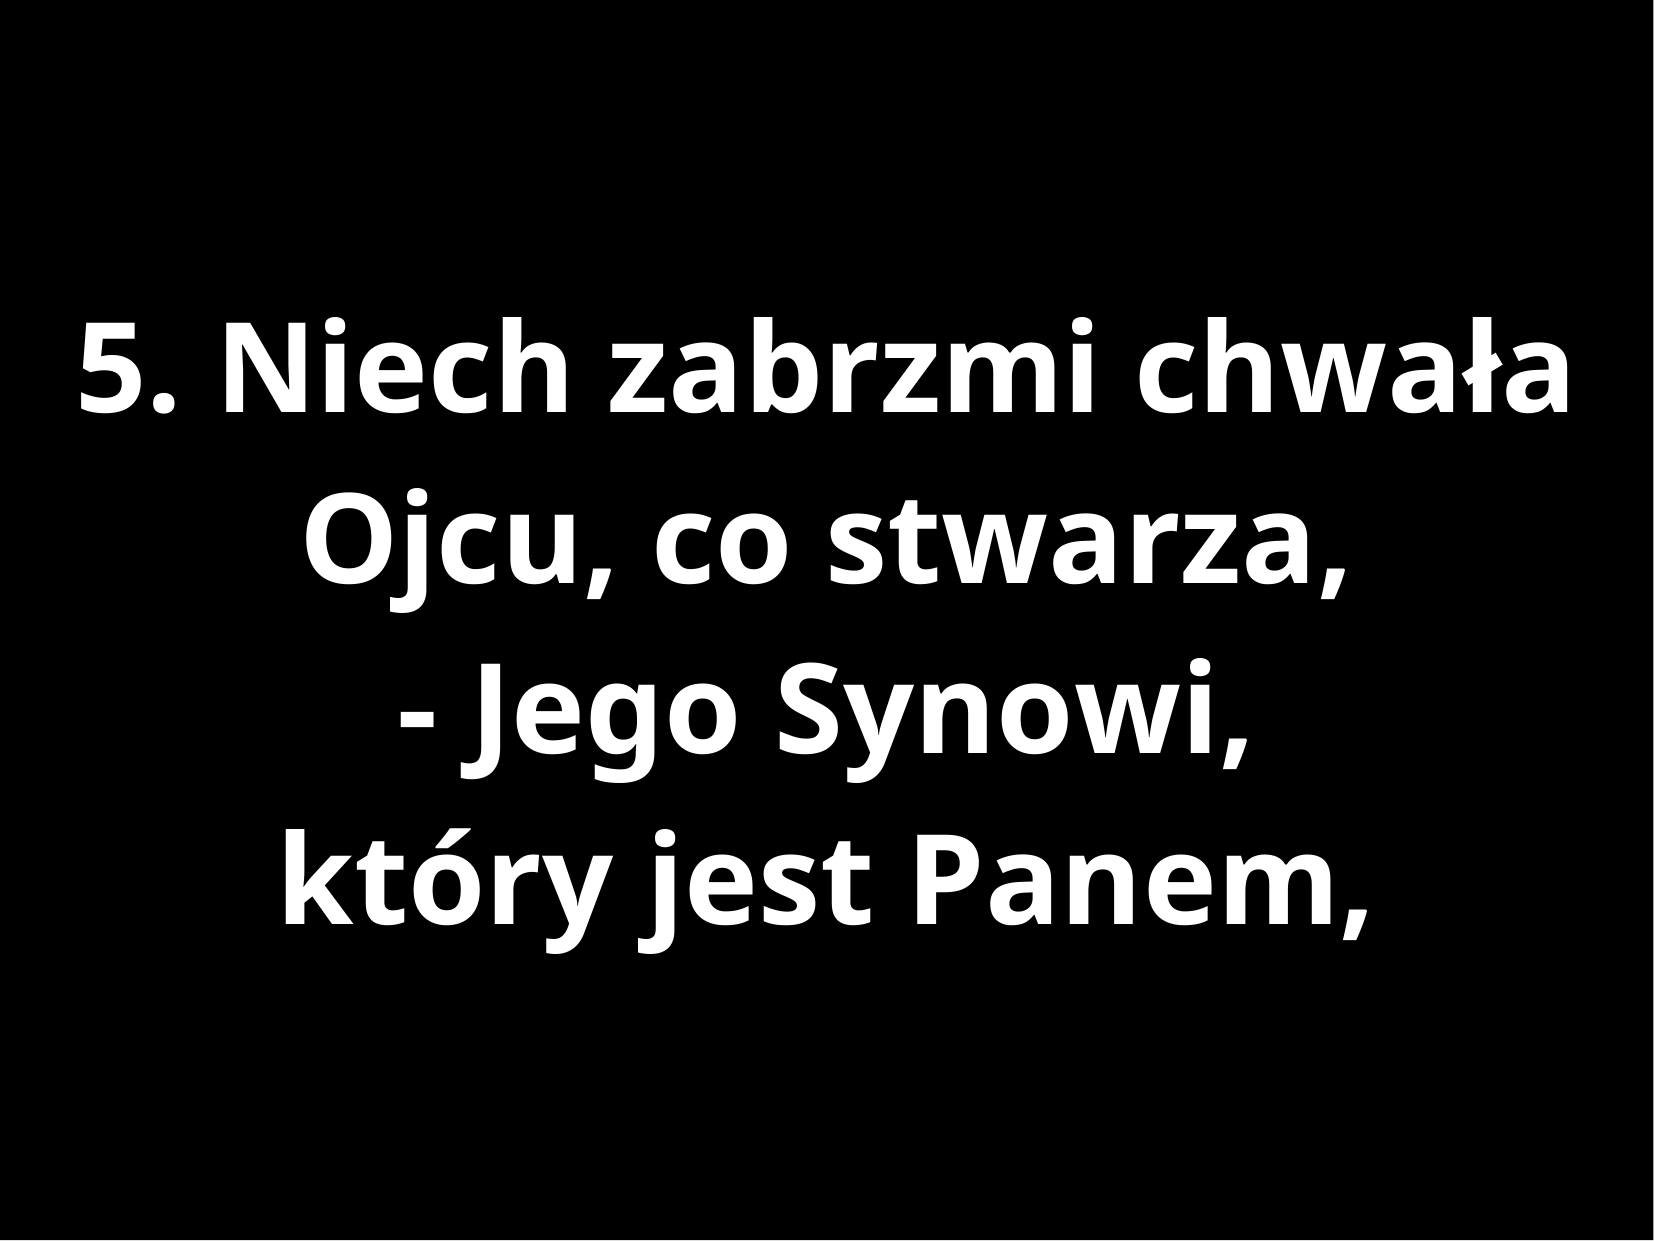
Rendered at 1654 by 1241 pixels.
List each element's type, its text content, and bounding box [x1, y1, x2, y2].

title 5. Niech zabrzmi chwała Ojcu, co stwarza, - Jego Synowi, który jest Panem, [0, 0, 1654, 1241]
